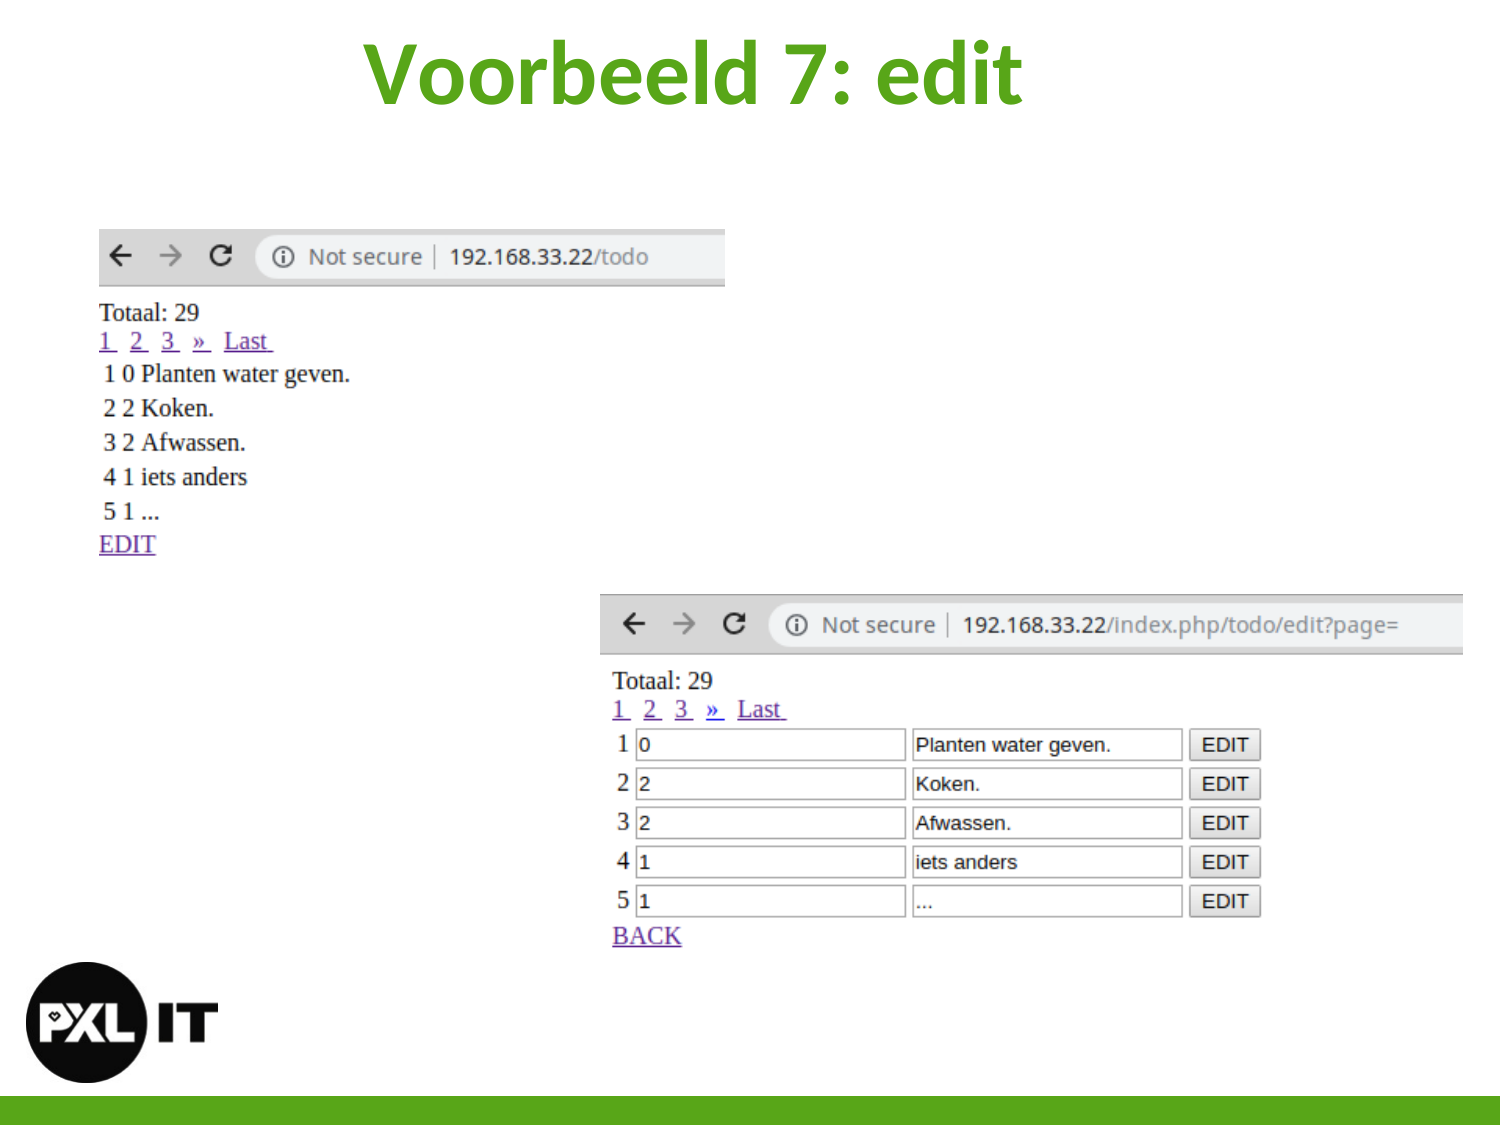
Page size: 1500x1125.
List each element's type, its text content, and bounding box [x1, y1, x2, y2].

picture [99, 229, 1463, 996]
text_box Voorbeeld 7: edit [0, 5, 1438, 131]
picture [26, 962, 218, 1083]
